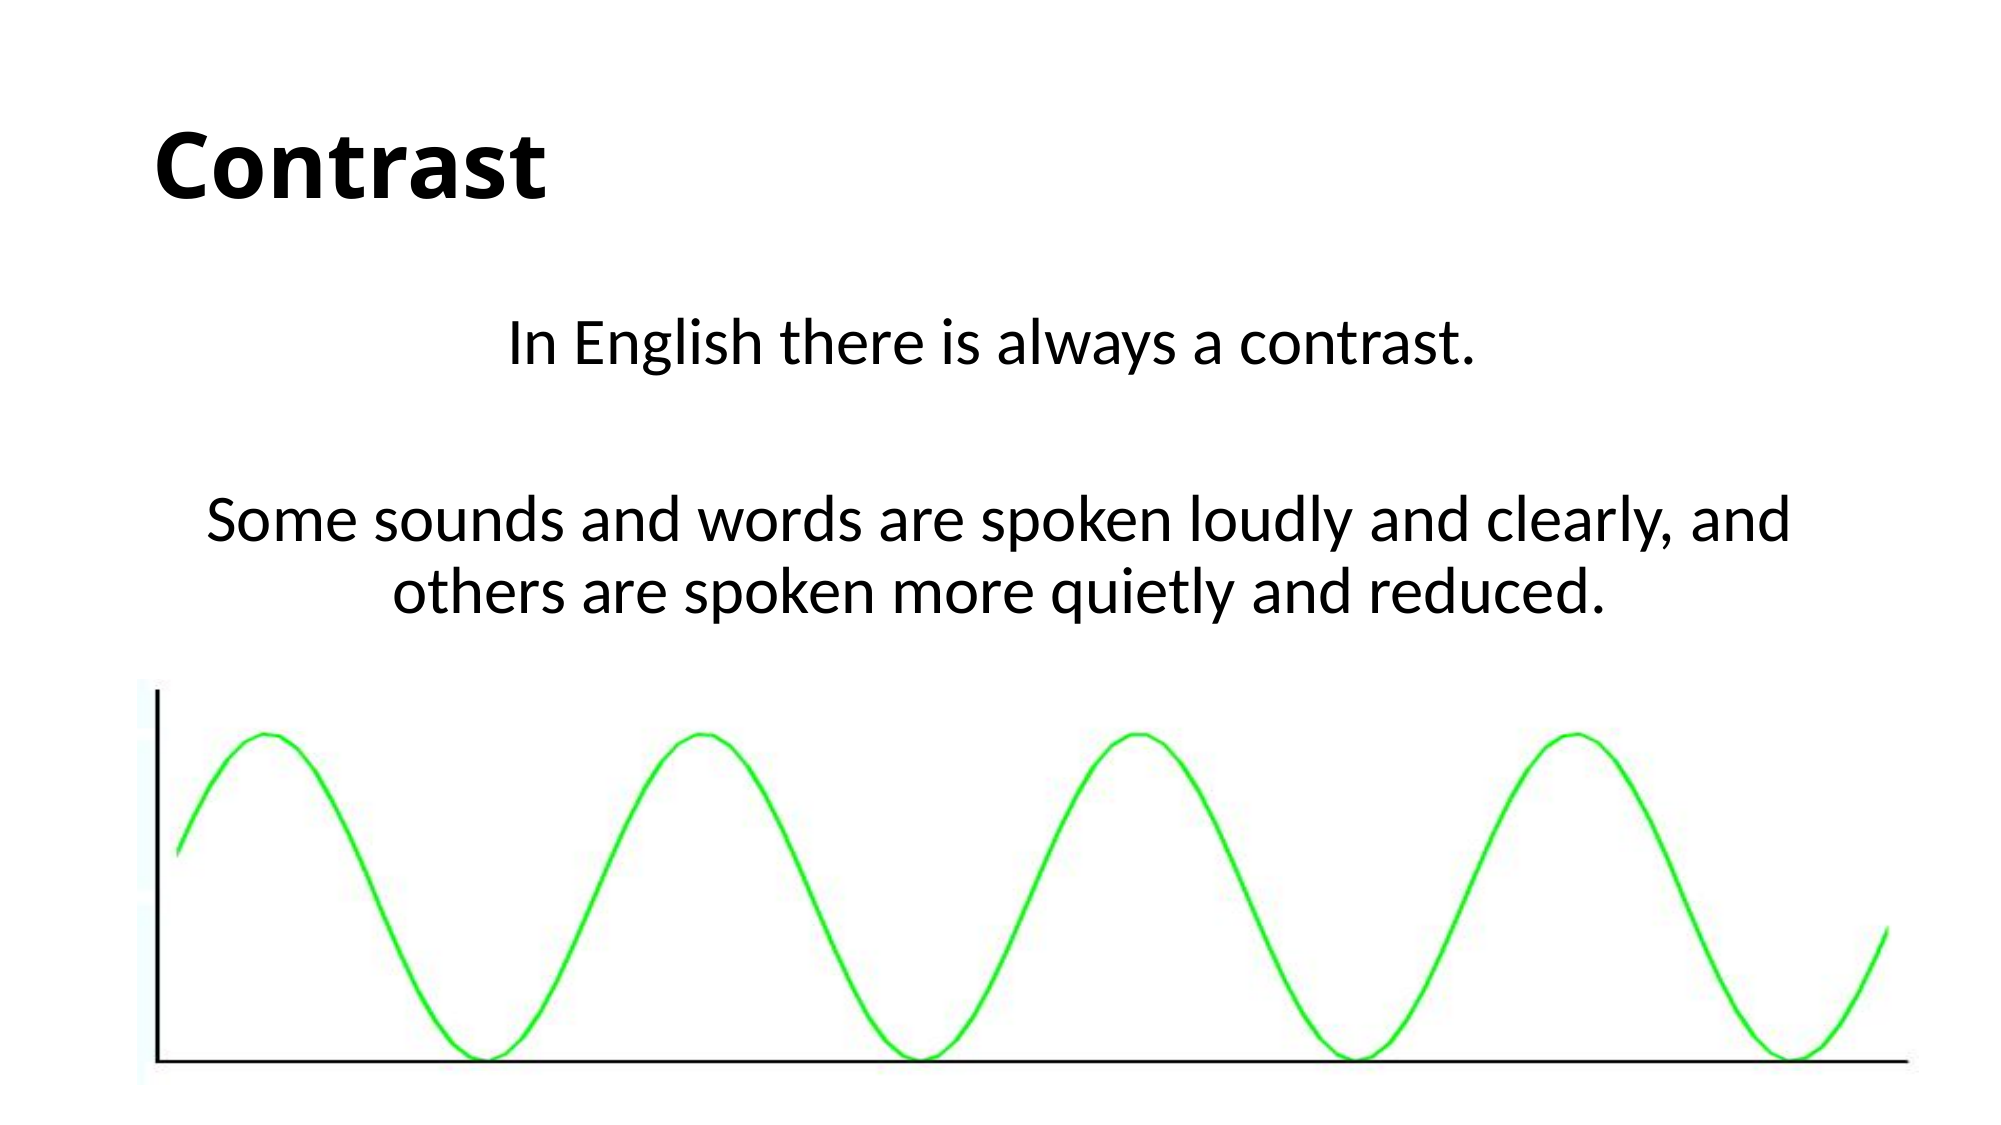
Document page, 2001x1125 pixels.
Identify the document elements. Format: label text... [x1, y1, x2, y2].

list In English there is always a contrast. Some sounds and words are spoken loudly and clearly, and others are spoken more quietly and reduced. [137, 299, 1863, 679]
picture [137, 679, 1919, 1085]
title Contrast [137, 59, 1863, 278]
